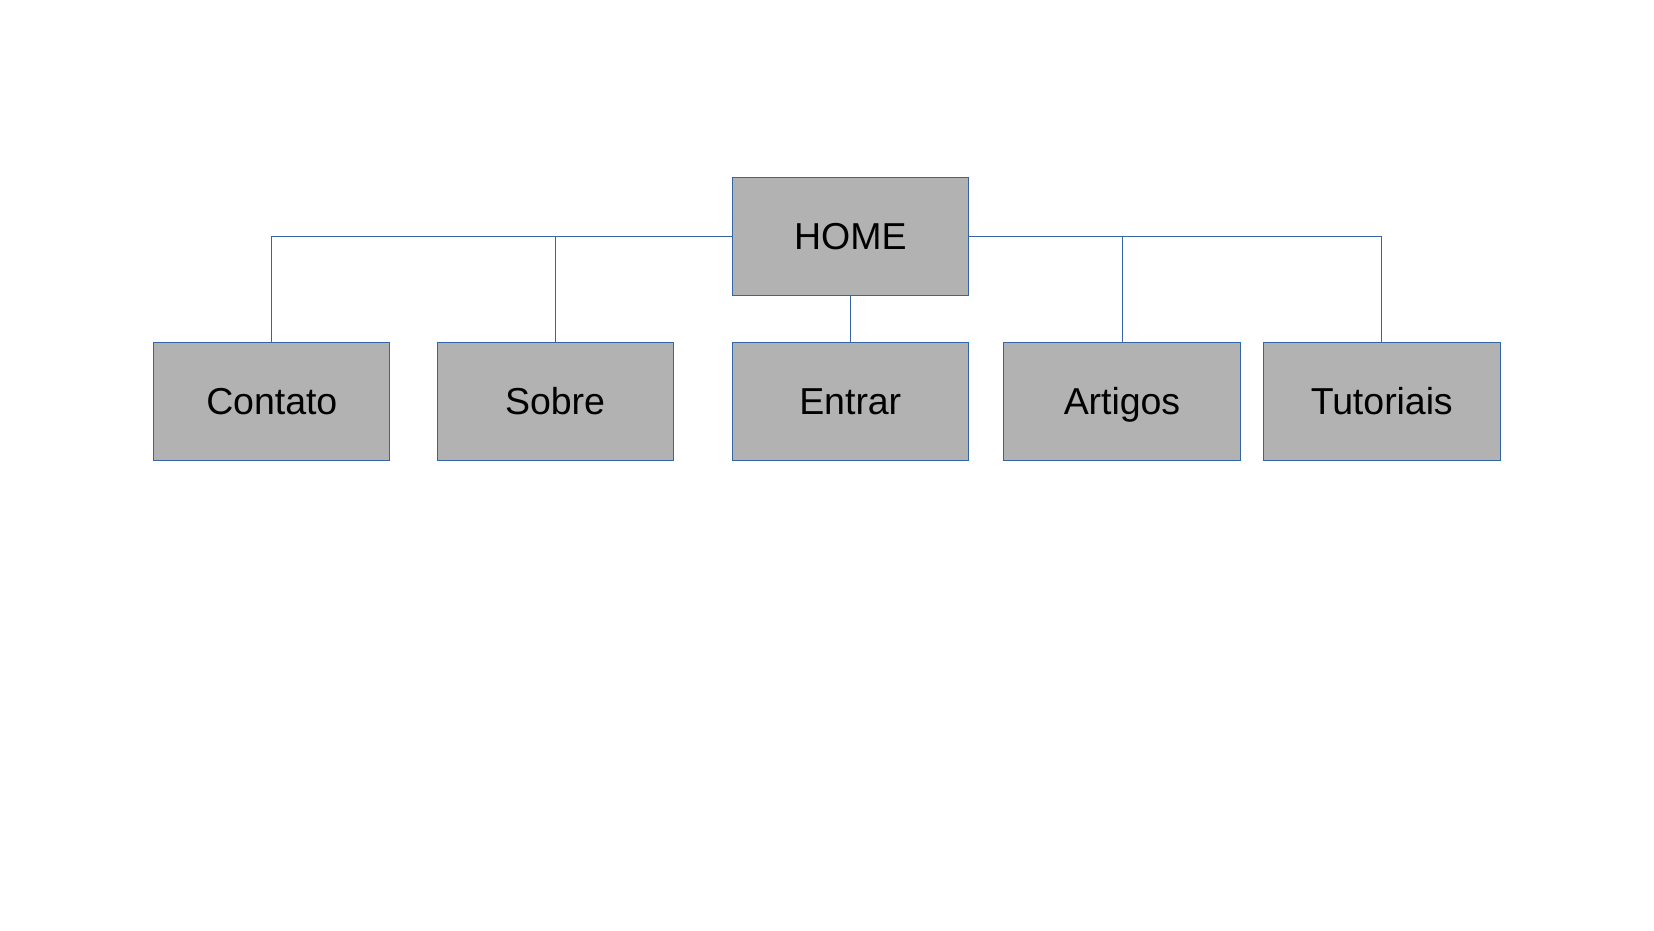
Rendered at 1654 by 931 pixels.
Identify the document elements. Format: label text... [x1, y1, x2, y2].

text_box Artigos [1003, 342, 1241, 461]
text_box Entrar [732, 342, 969, 461]
text_box Contato [153, 342, 390, 461]
text_box Tutoriais [1263, 342, 1501, 461]
text_box Sobre [437, 342, 674, 461]
text_box HOME [732, 177, 969, 296]
